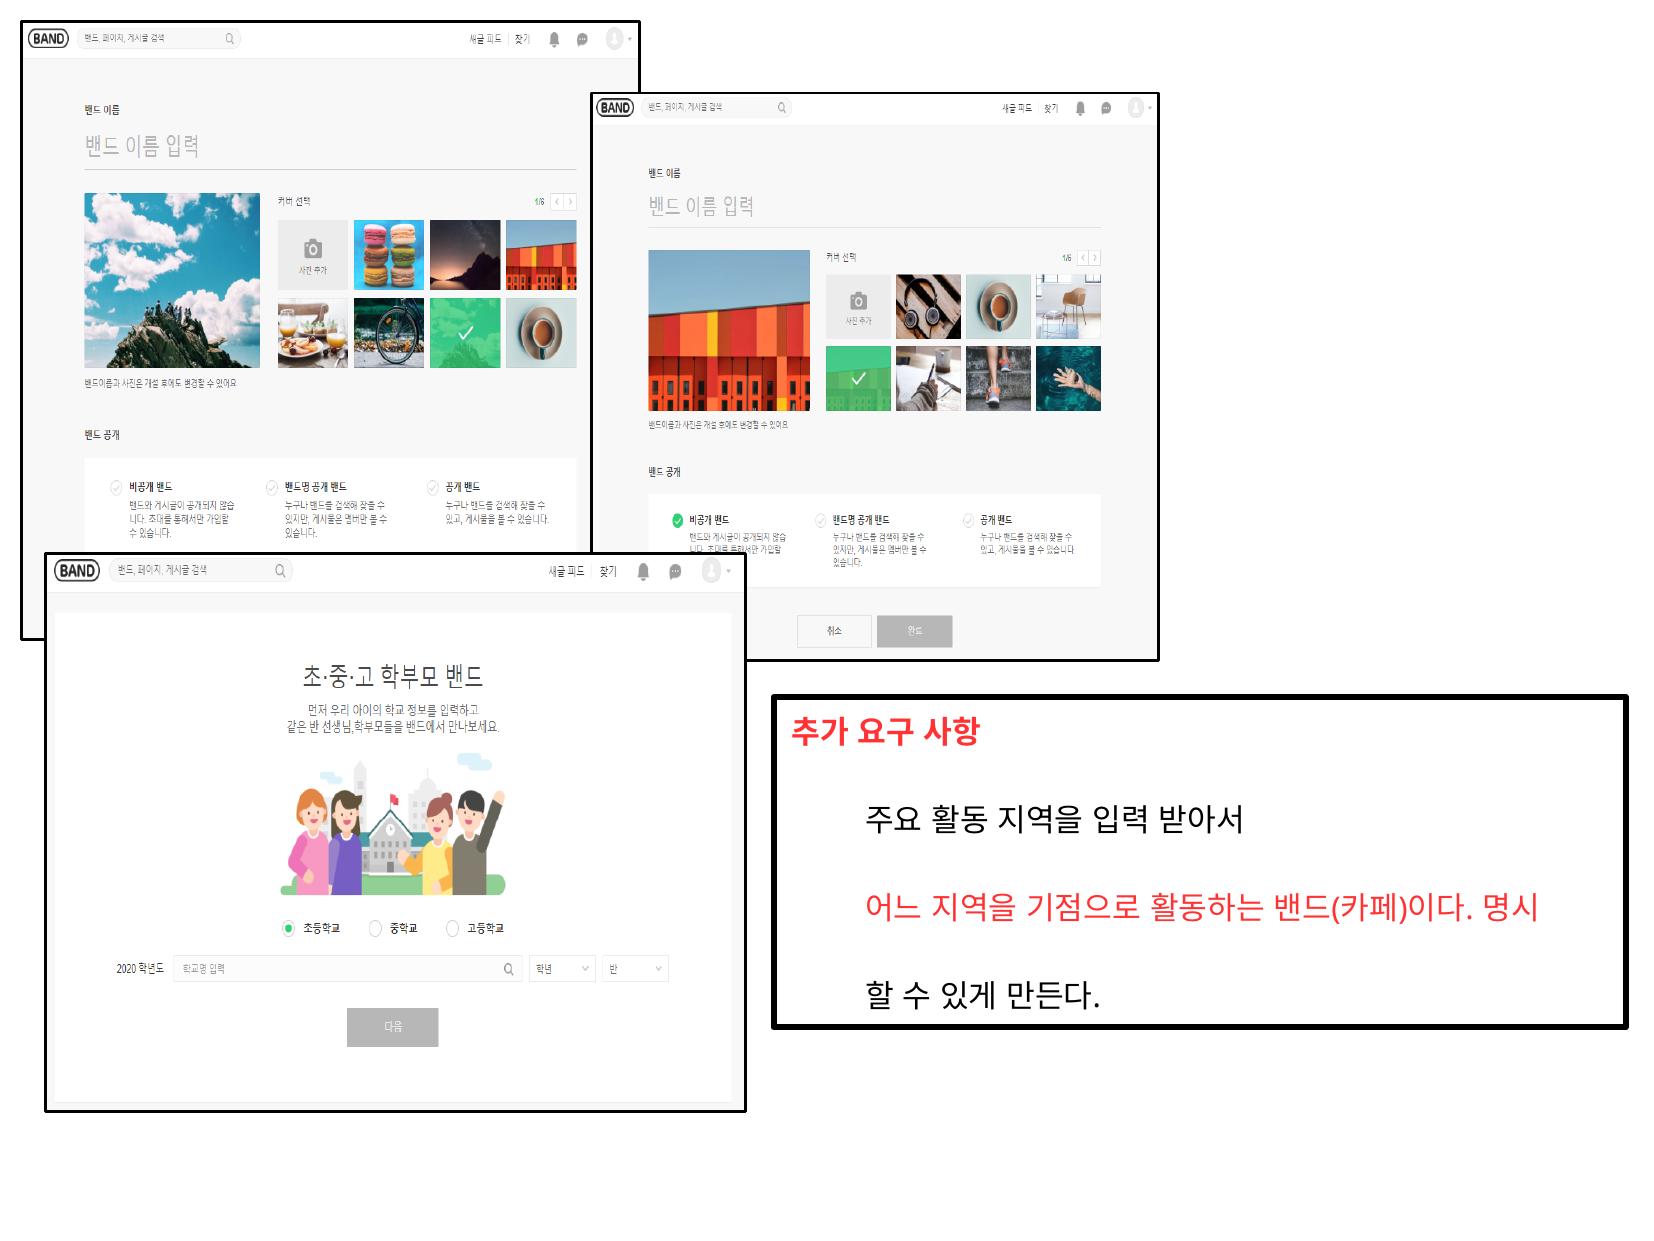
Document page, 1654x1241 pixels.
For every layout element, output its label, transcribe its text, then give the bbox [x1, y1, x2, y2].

picture [47, 555, 745, 1111]
text_box 추가 요구 사항 주요 활동 지역을 입력 받아서 어느 지역을 기점으로 활동하는 밴드(카페)이다. 명시 할 수 있게 만든다. [773, 696, 1626, 970]
picture [23, 22, 638, 638]
picture [593, 94, 1158, 659]
